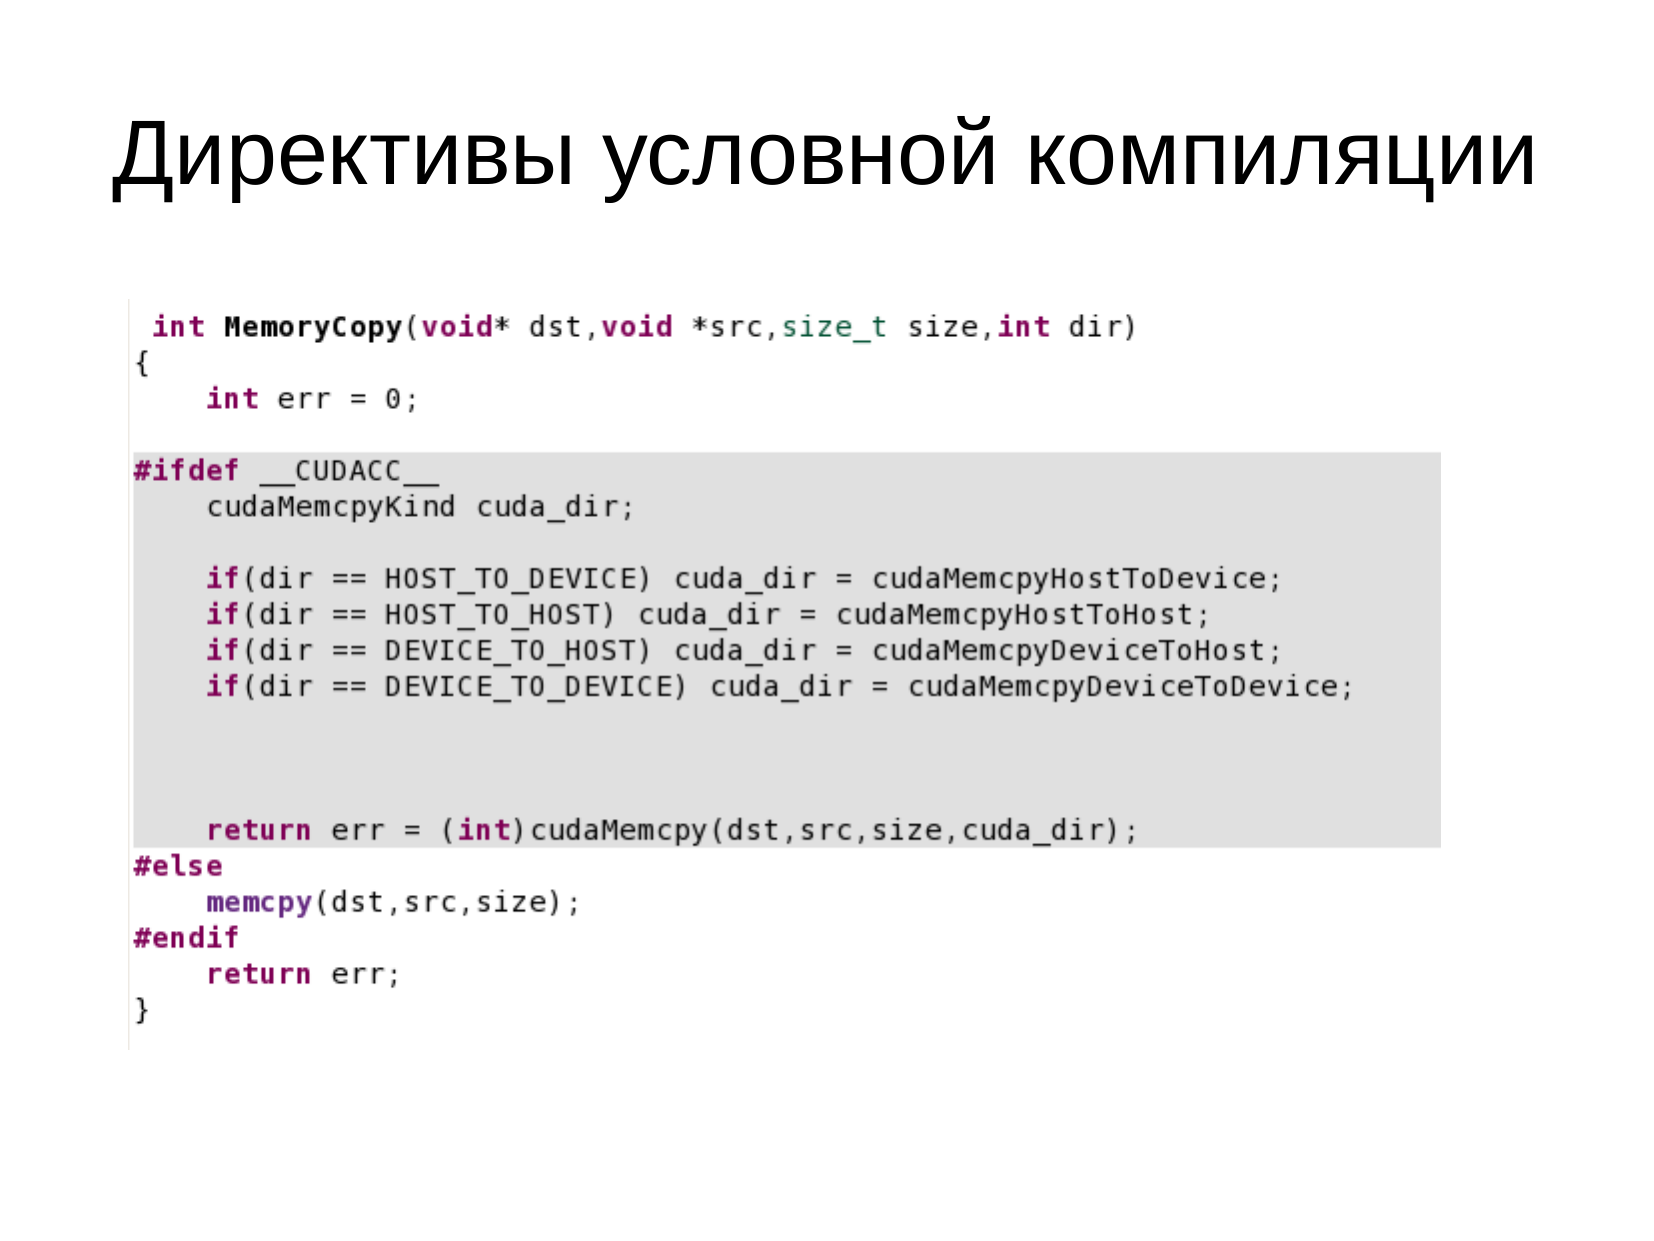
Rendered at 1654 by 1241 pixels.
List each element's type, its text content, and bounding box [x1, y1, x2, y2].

title Директивы условной компиляции [82, 49, 1571, 257]
picture [128, 299, 1441, 1051]
